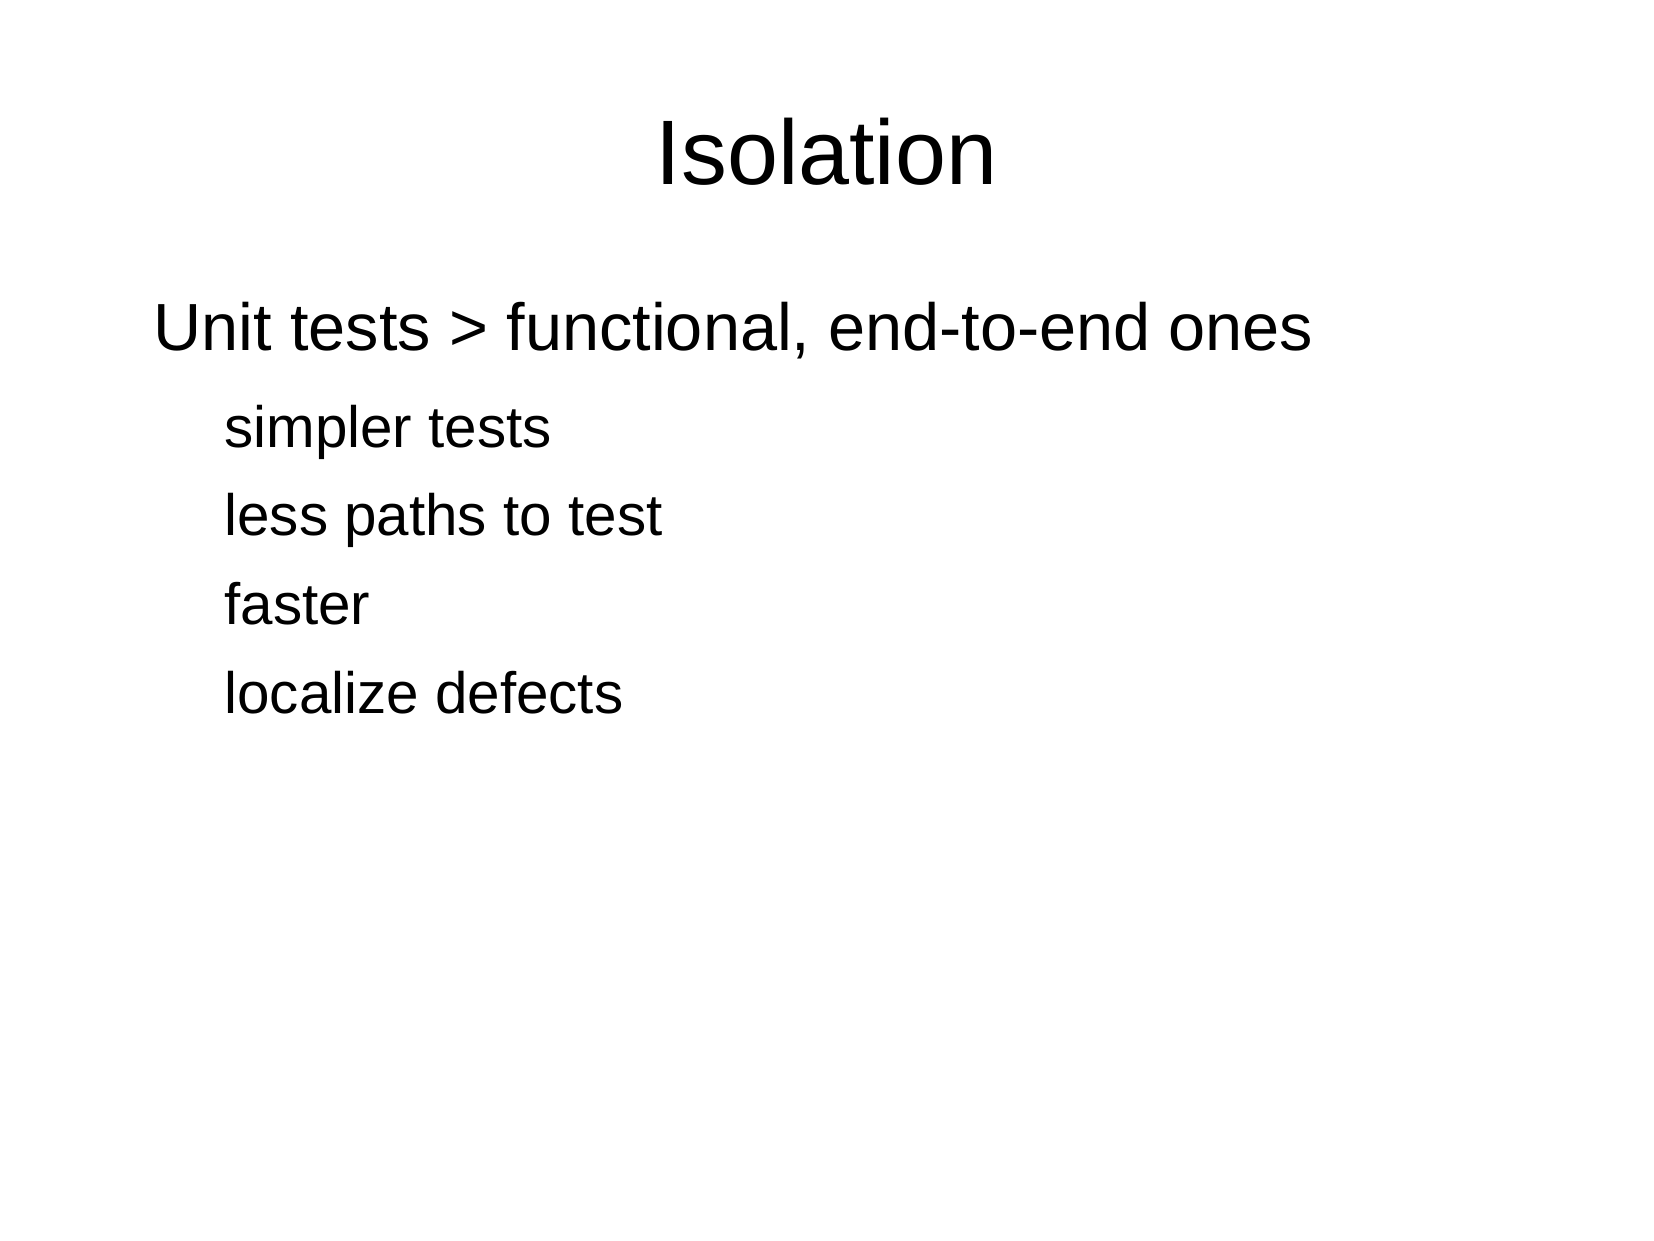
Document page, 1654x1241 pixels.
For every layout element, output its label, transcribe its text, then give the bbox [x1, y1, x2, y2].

title Isolation [82, 49, 1571, 257]
list Unit tests > functional, end-to-end ones simpler tests less paths to test faster localize defects [82, 290, 1571, 1109]
